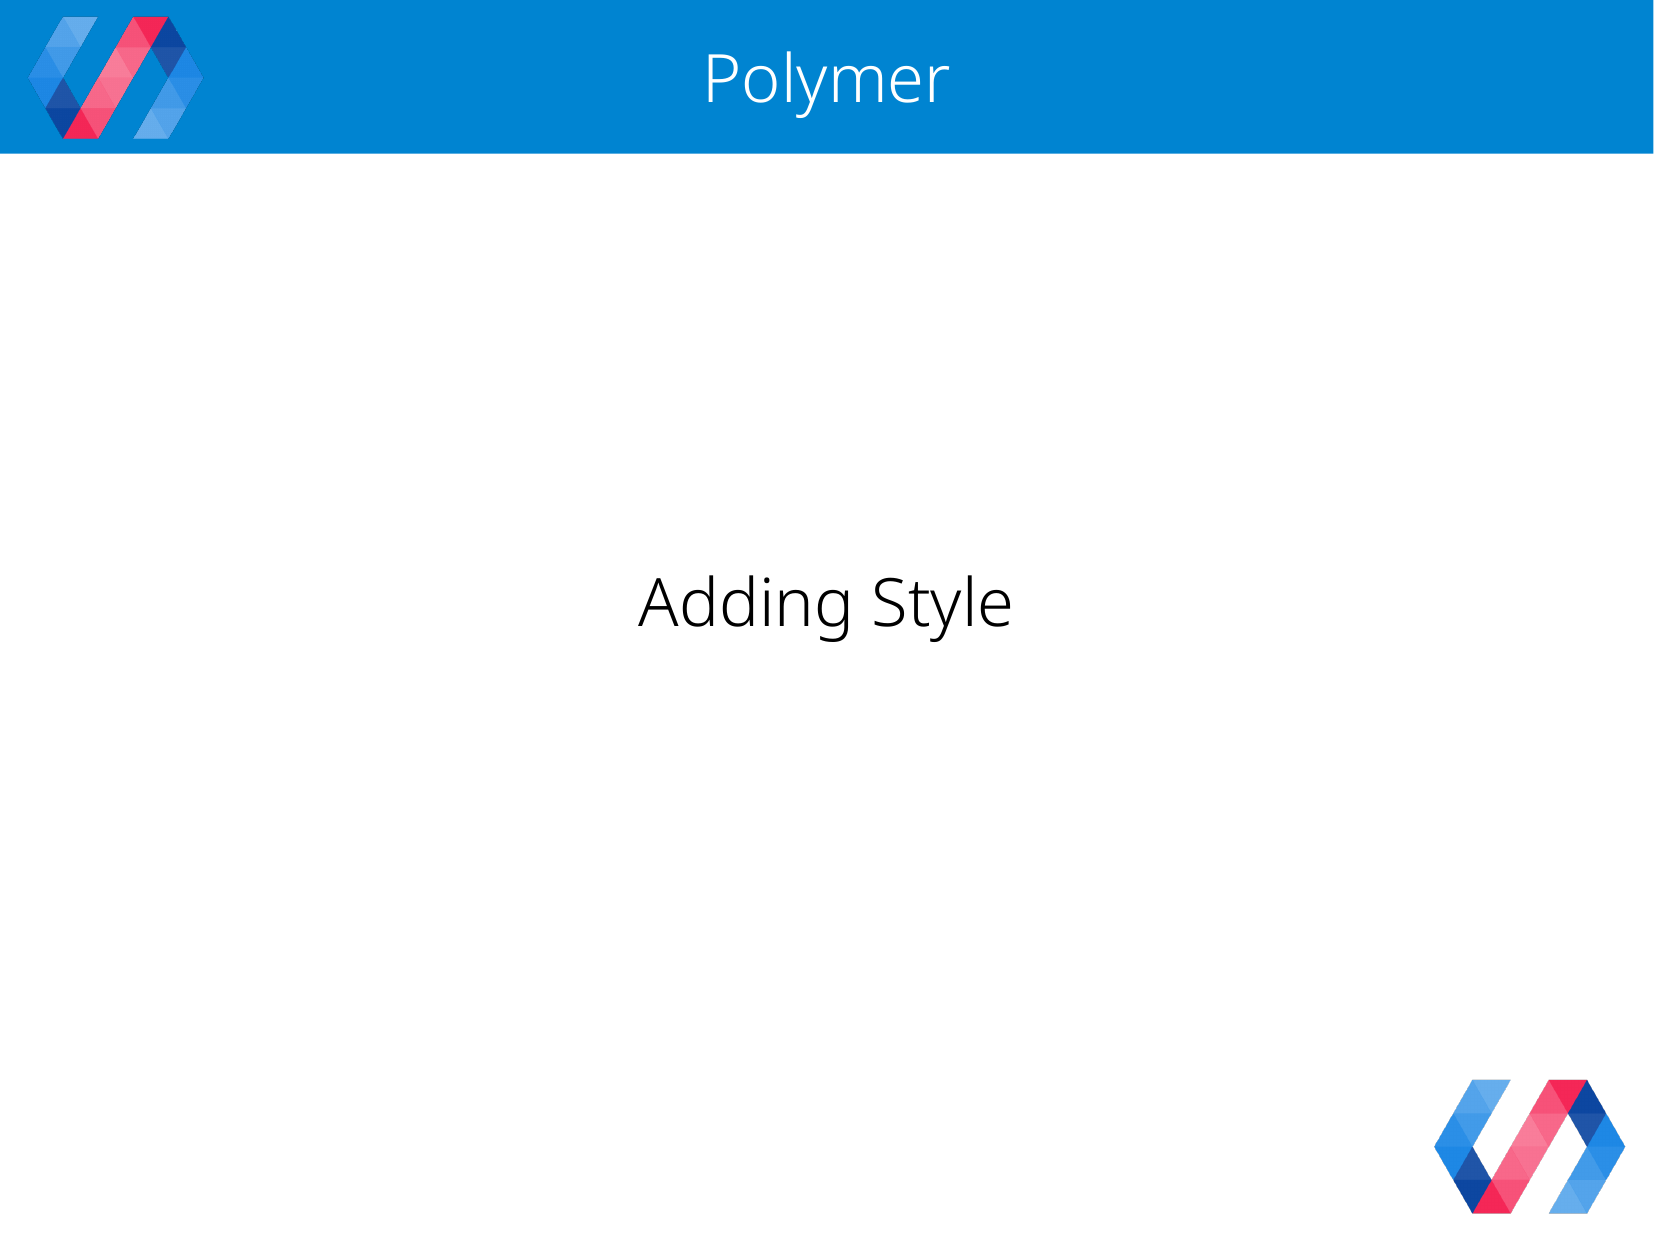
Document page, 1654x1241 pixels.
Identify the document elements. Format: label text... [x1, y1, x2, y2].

picture [23, 13, 208, 142]
picture [1429, 1076, 1630, 1217]
title Polymer [0, 0, 1654, 154]
text_box Adding Style [82, 555, 1571, 1052]
